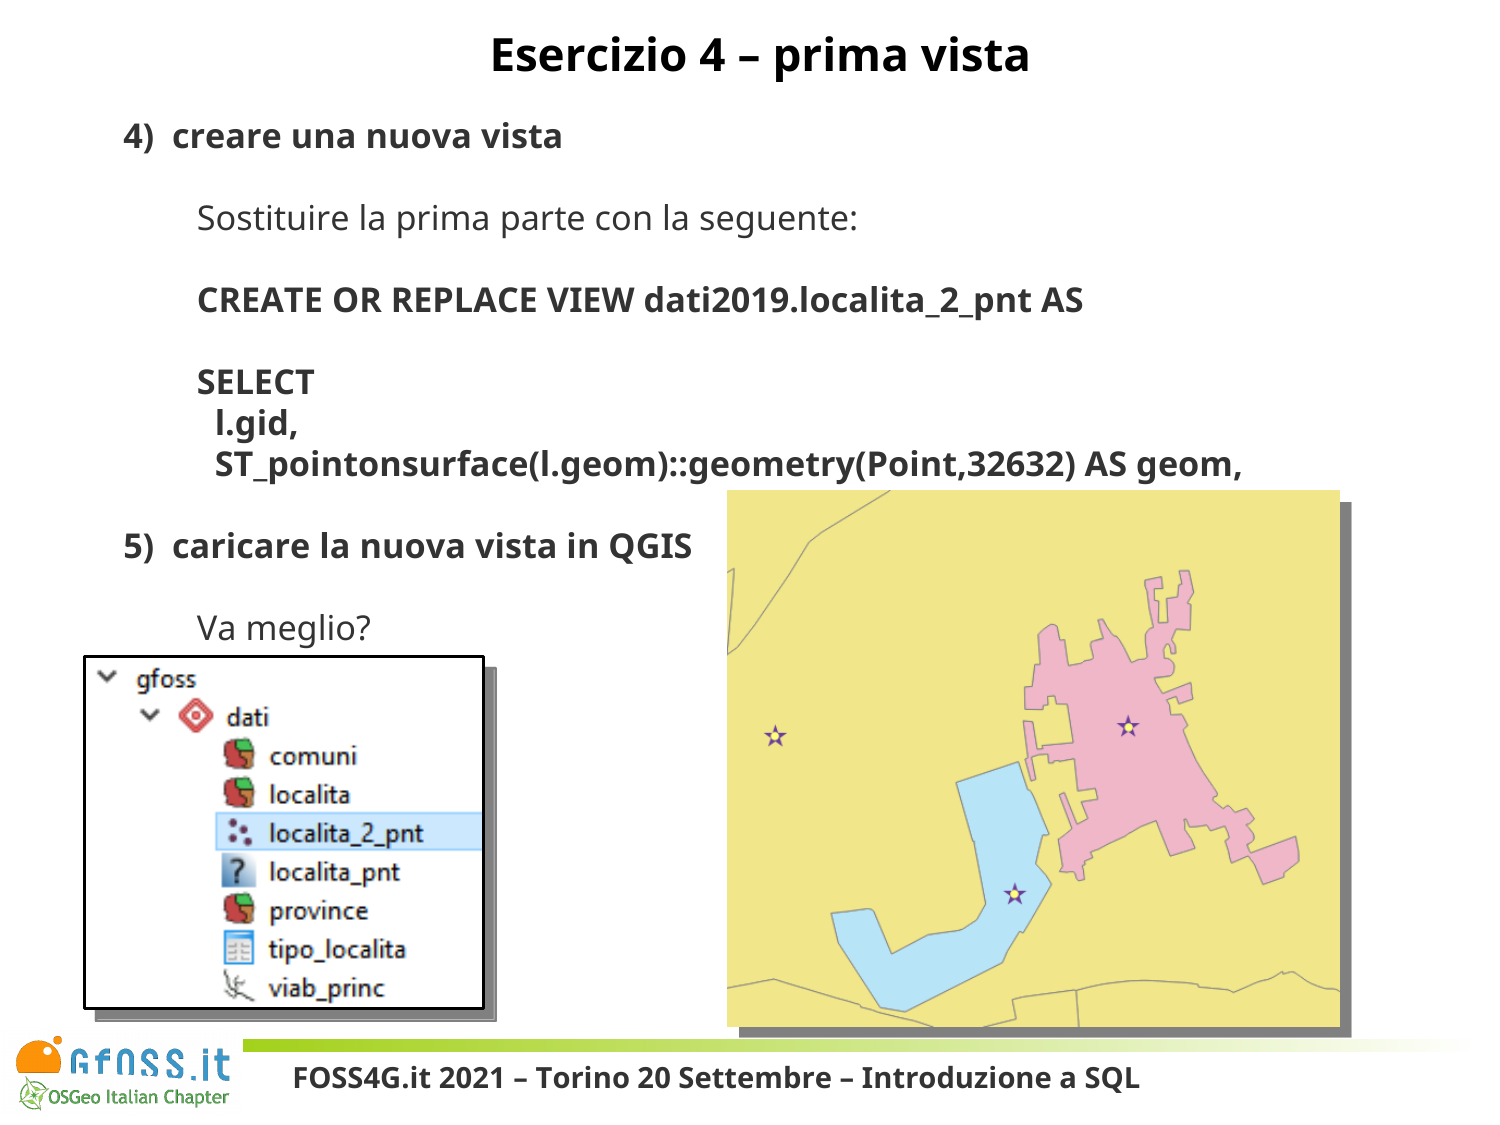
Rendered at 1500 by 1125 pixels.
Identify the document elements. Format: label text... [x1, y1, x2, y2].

text_box 4) creare una nuova vista Sostituire la prima parte con la seguente: CREATE OR REPLACE VIEW dati2019.localita_2_pnt AS SELECT l.gid, ST_pointonsurface(l.geom)::geometry(Point,32632) AS geom, 5) caricare la nuova vista in QGIS Va meglio? [64, 106, 1458, 738]
picture [85, 658, 482, 1008]
picture [727, 490, 1340, 1027]
title Esercizio 4 – prima vista [21, 26, 1500, 82]
picture [2, 1027, 243, 1118]
